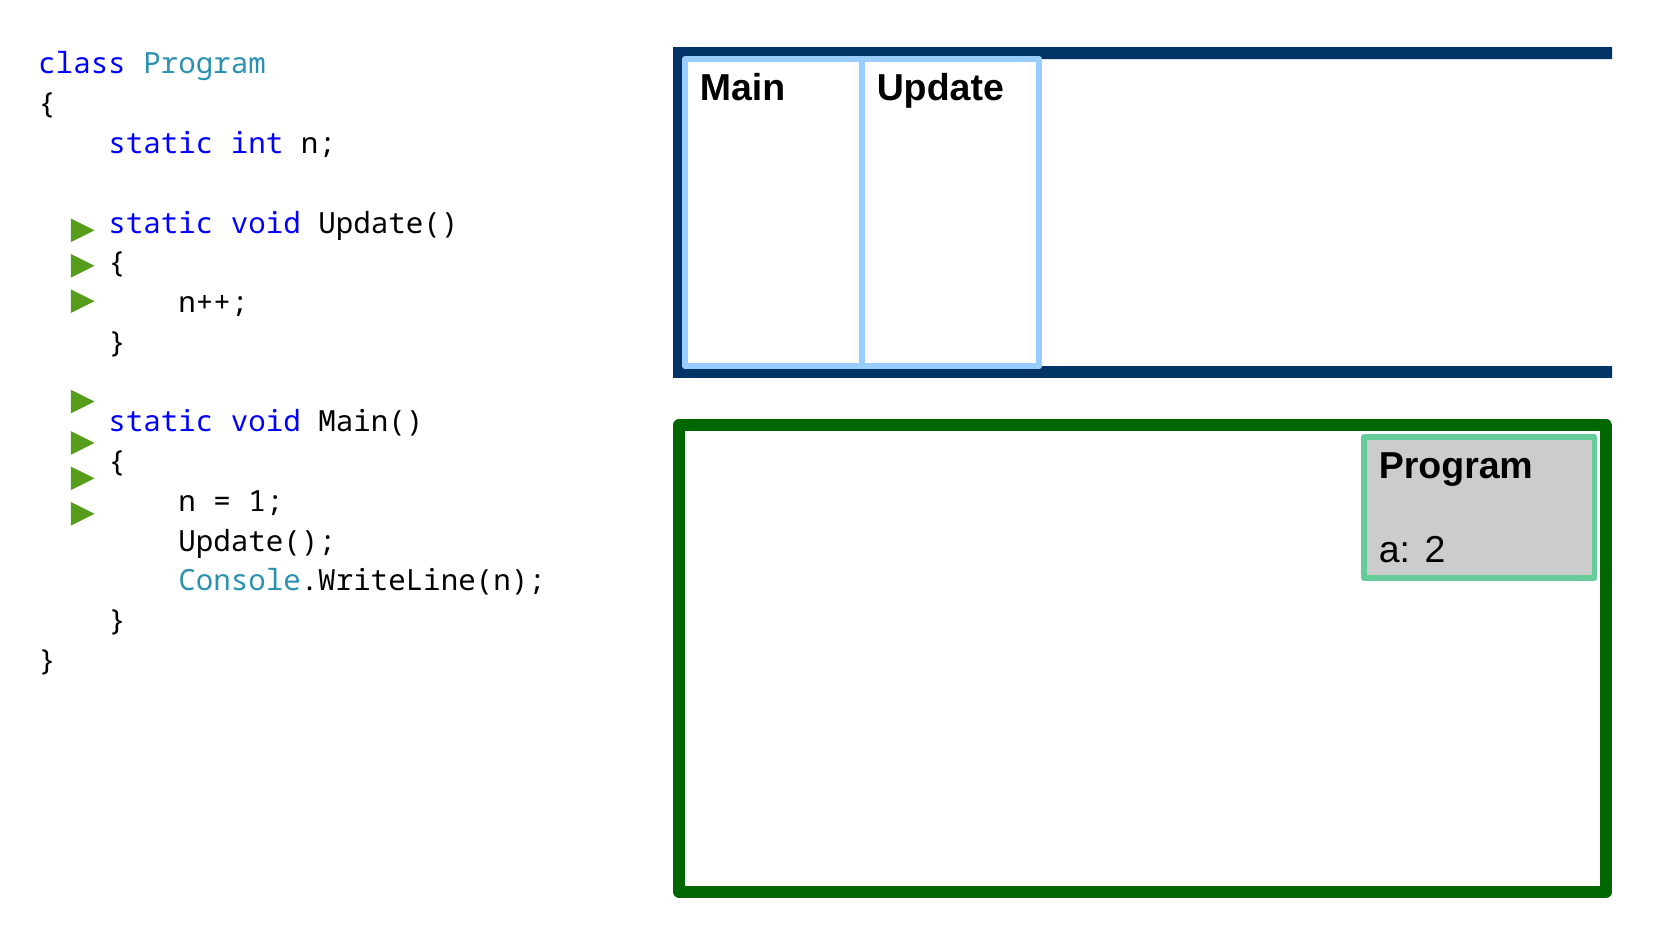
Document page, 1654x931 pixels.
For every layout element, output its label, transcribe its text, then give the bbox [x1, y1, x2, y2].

text_box [70, 389, 95, 414]
text_box 2 [1417, 531, 1453, 567]
text_box [70, 466, 95, 491]
text_box [70, 253, 95, 278]
text_box [70, 431, 95, 455]
text_box Main [685, 59, 859, 242]
text_box [70, 289, 95, 314]
text_box Program a: 0 [1367, 440, 1592, 575]
text_box [70, 501, 95, 526]
text_box [673, 47, 1613, 378]
text_box Update [862, 59, 1040, 242]
text_box [70, 218, 95, 243]
text_box class Program { static int n; static void Update() { n++; } static void Main() { n = 1; Update(); Console.WriteLine(n); } } [23, 35, 591, 599]
